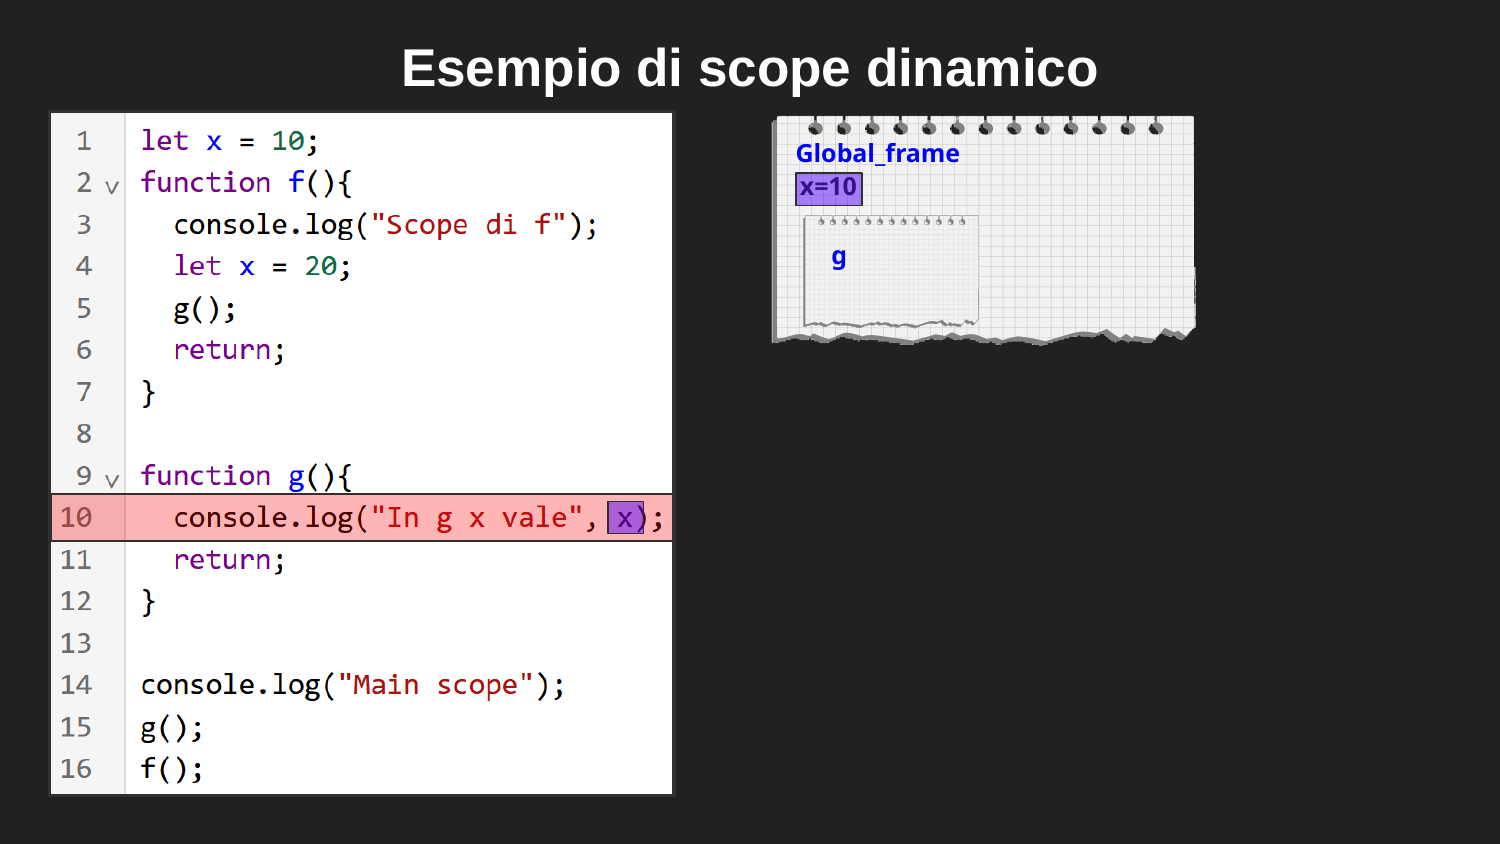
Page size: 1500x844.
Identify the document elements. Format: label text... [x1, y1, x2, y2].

picture [51, 112, 673, 493]
picture [764, 112, 1206, 350]
title Esempio di scope dinamico [51, 18, 1449, 113]
text_box [51, 493, 673, 542]
text_box x=10 [784, 176, 1062, 216]
text_box [796, 173, 862, 206]
text_box g [816, 245, 928, 285]
picture [51, 542, 673, 794]
text_box Global_frame [780, 143, 1057, 183]
